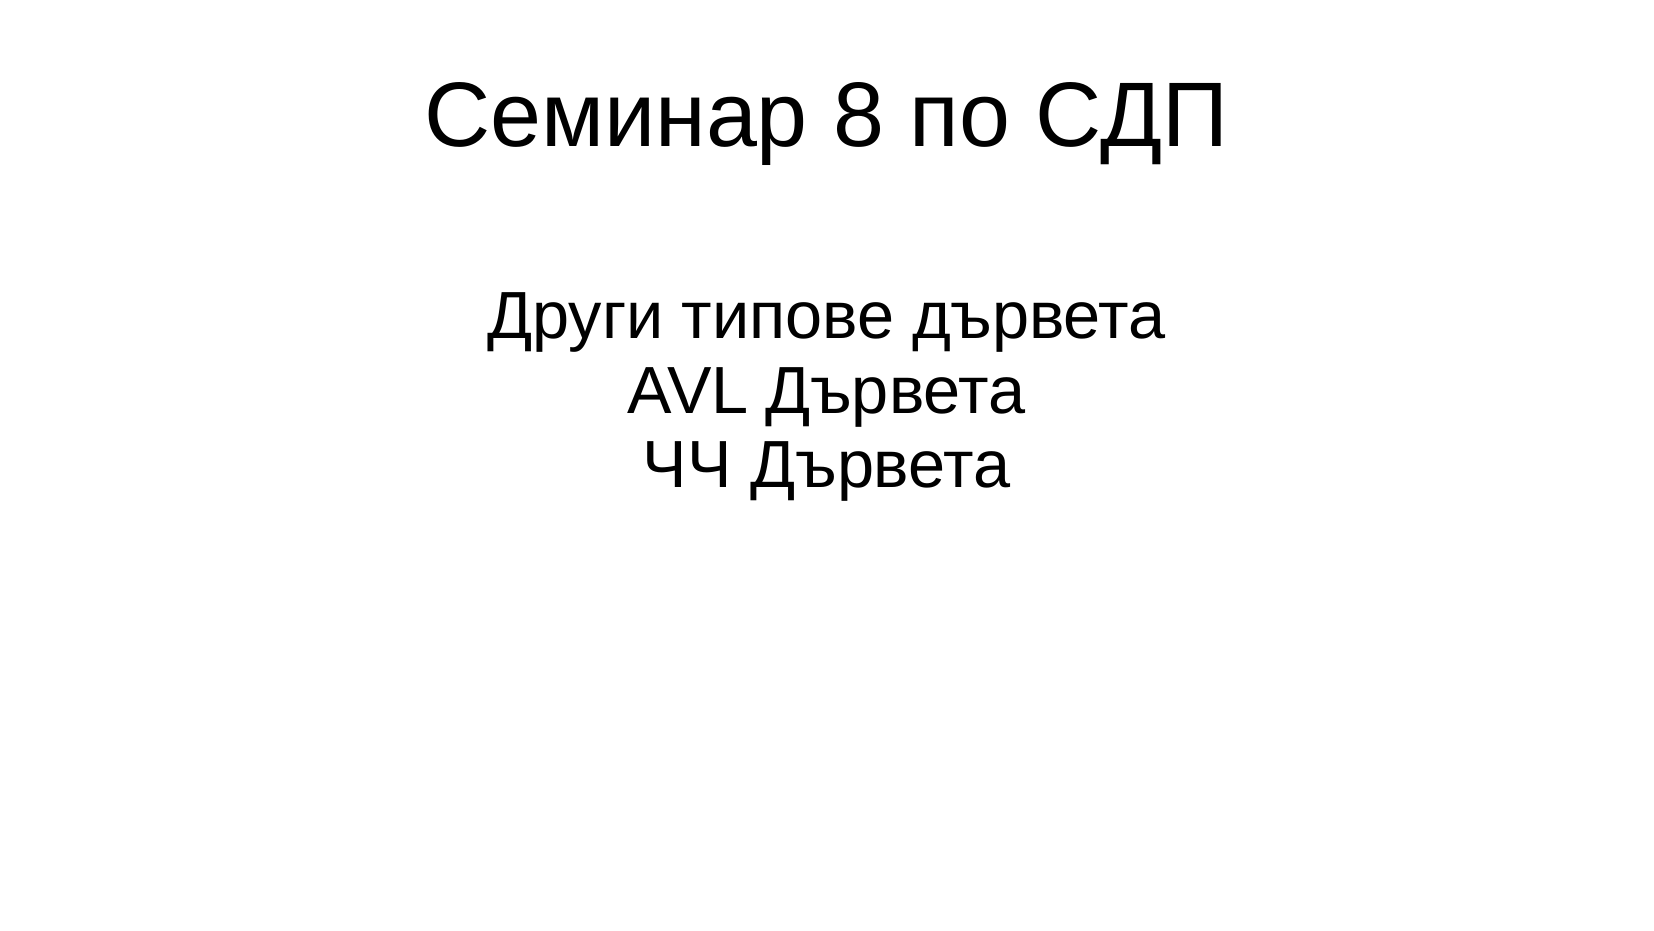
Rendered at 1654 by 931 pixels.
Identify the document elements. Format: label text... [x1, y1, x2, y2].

subtitle Други типове дървета AVL Дървета ЧЧ Дървета [82, 217, 1571, 563]
title Семинар 8 по СДП [82, 37, 1571, 193]
